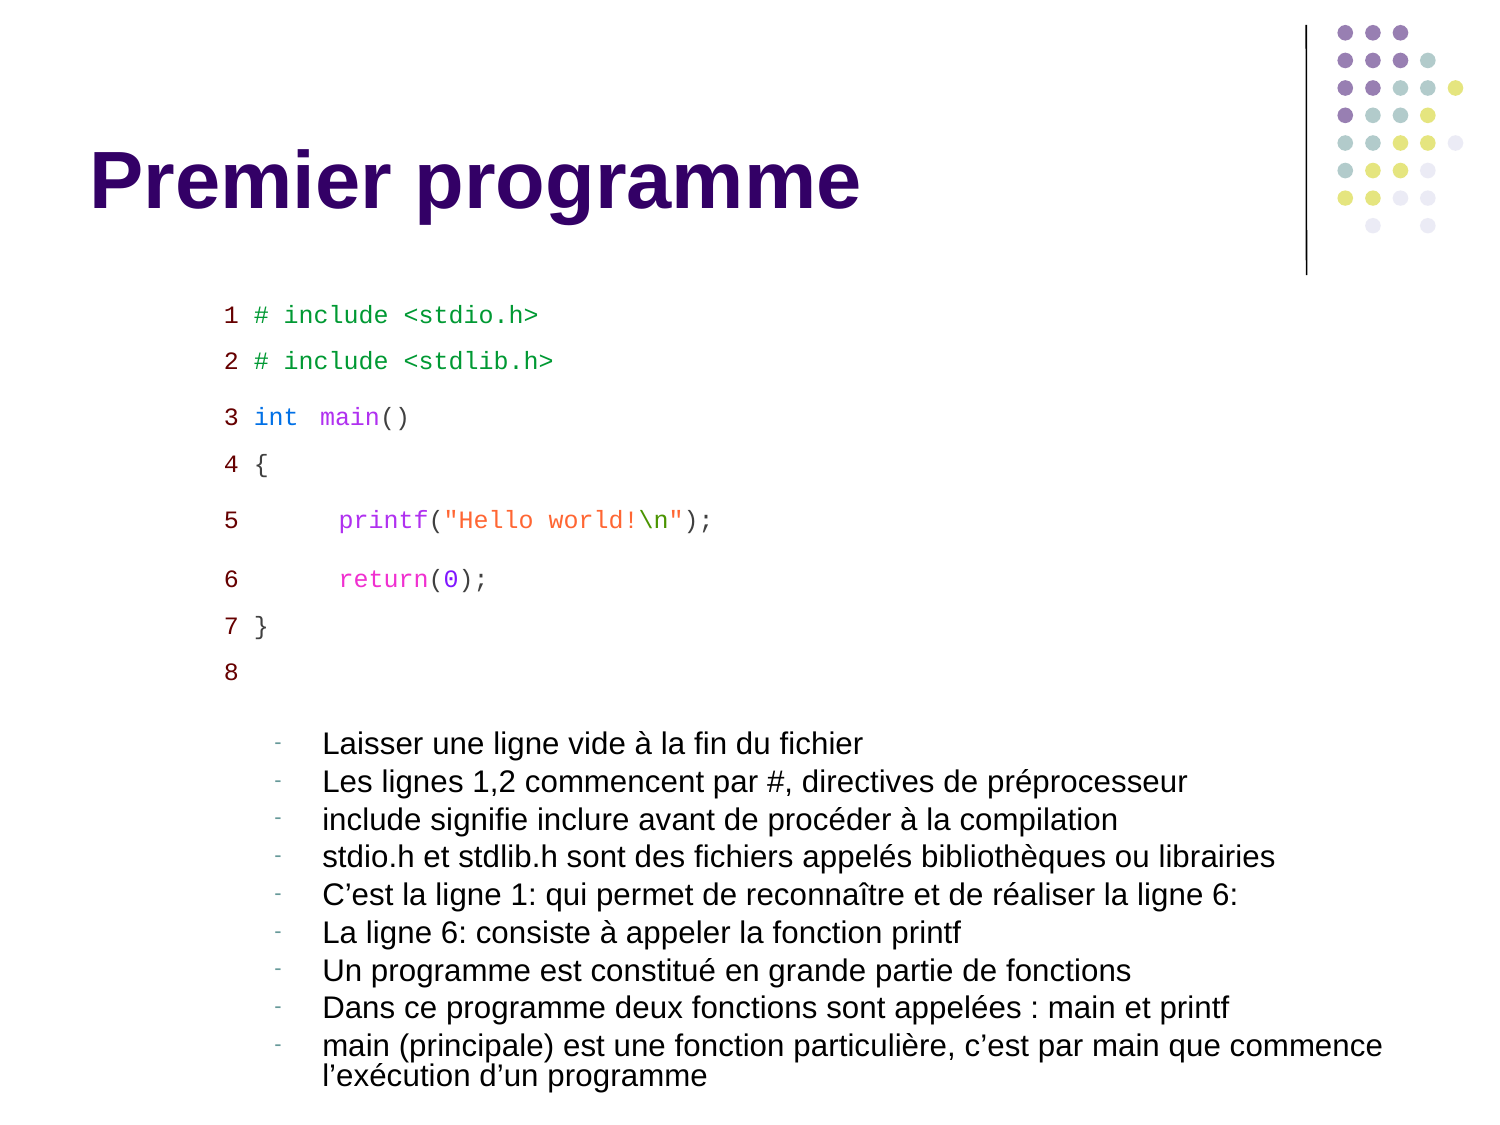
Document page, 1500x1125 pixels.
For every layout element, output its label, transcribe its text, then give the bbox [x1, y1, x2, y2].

list 1 # include <stdio.h> 2 # include <stdlib.h> 3 int main() 4 { 5 printf("Hello world!\n"); 6 return(0); 7 } 8 Laisser une ligne vide à la fin du fichier Les lignes 1,2 commencent par #, directives de préprocesseur include signifie inclure avant de procéder à la compilation stdio.h et stdlib.h sont des fichiers appelés bibliothèques ou librairies C’est la ligne 1: qui permet de reconnaître et de réaliser la ligne 6: La ligne 6: consiste à appeler la fonction printf Un programme est constitué en grande partie de fonctions Dans ce programme deux fonctions sont appelées : main et printf main (principale) est une fonction particulière, c’est par main que commence l’exécution d’un programme [193, 290, 1469, 1125]
title Premier programme [74, 20, 1313, 233]
